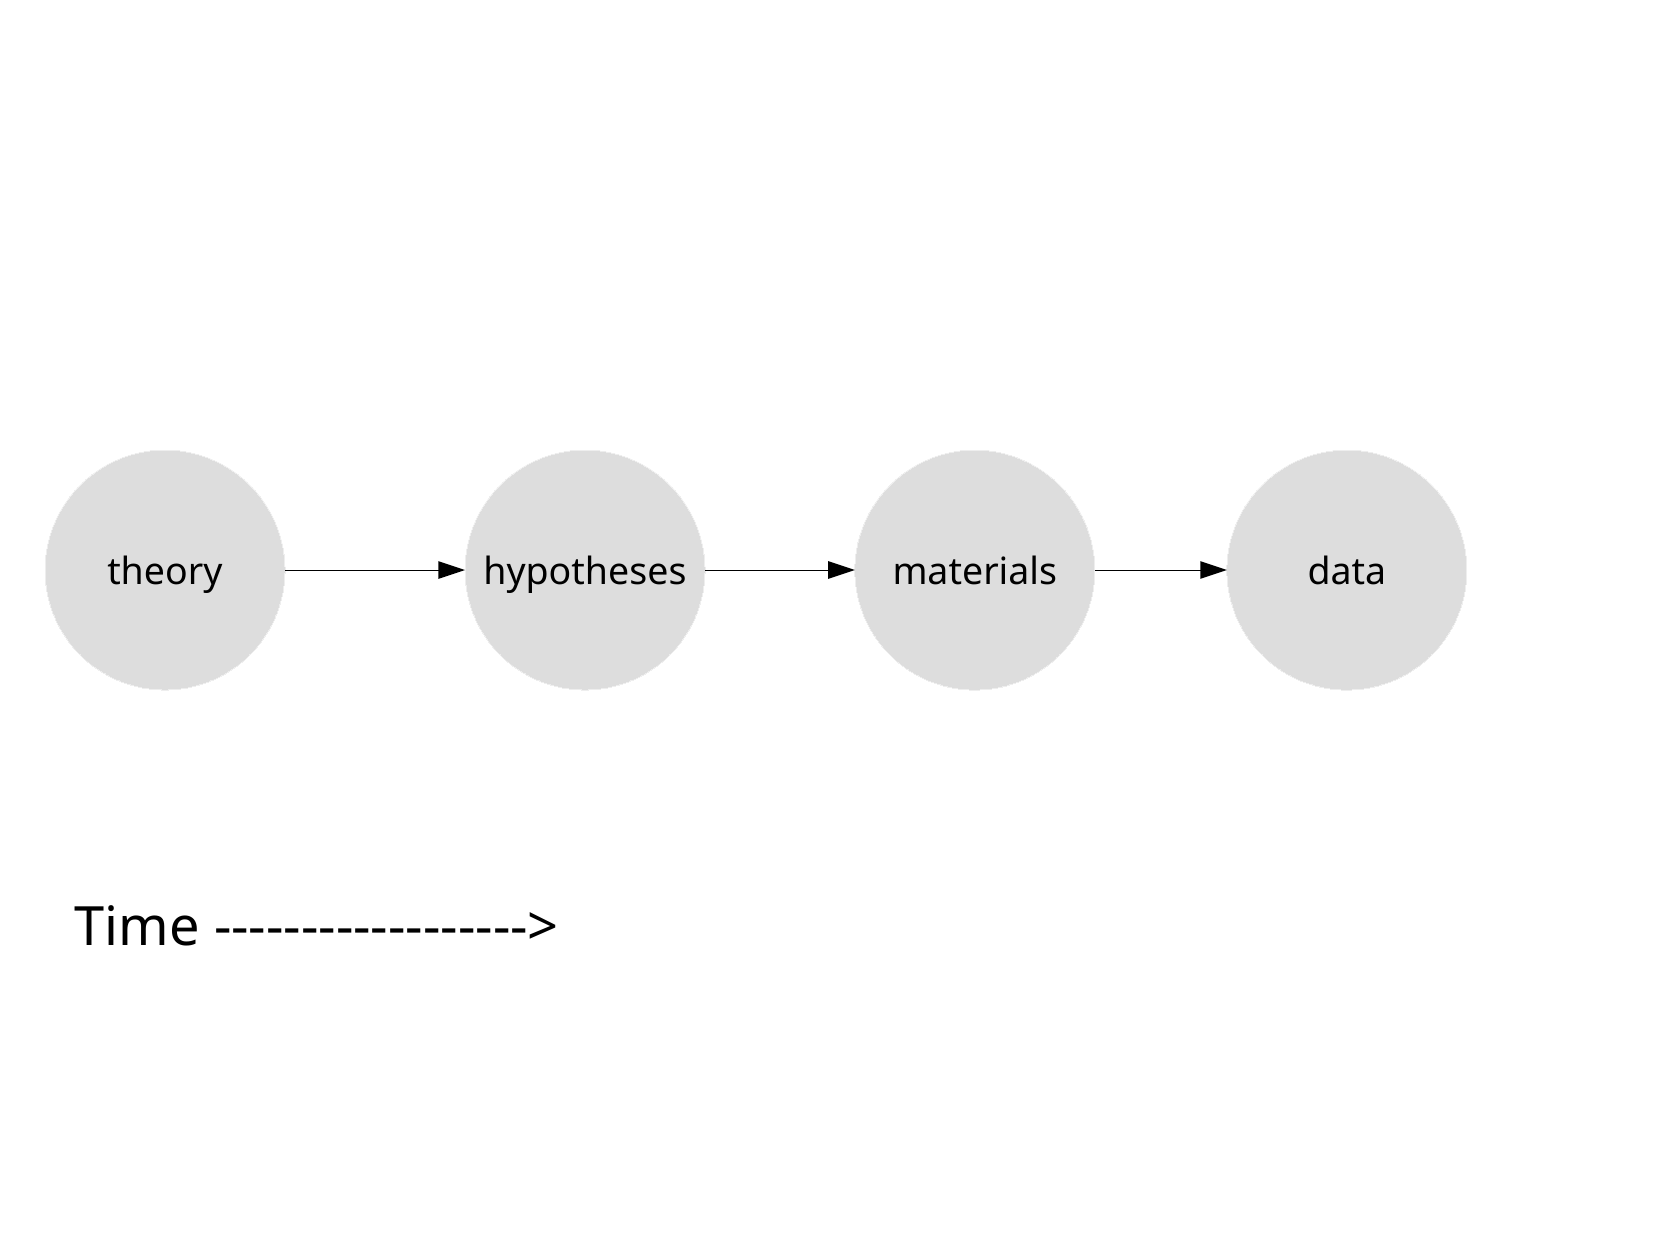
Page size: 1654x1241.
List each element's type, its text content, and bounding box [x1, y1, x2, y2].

text_box materials [854, 450, 1095, 691]
text_box hypotheses [465, 450, 706, 691]
text_box theory [45, 450, 286, 691]
text_box Time ------------------> [60, 880, 856, 961]
text_box data [1226, 450, 1467, 691]
